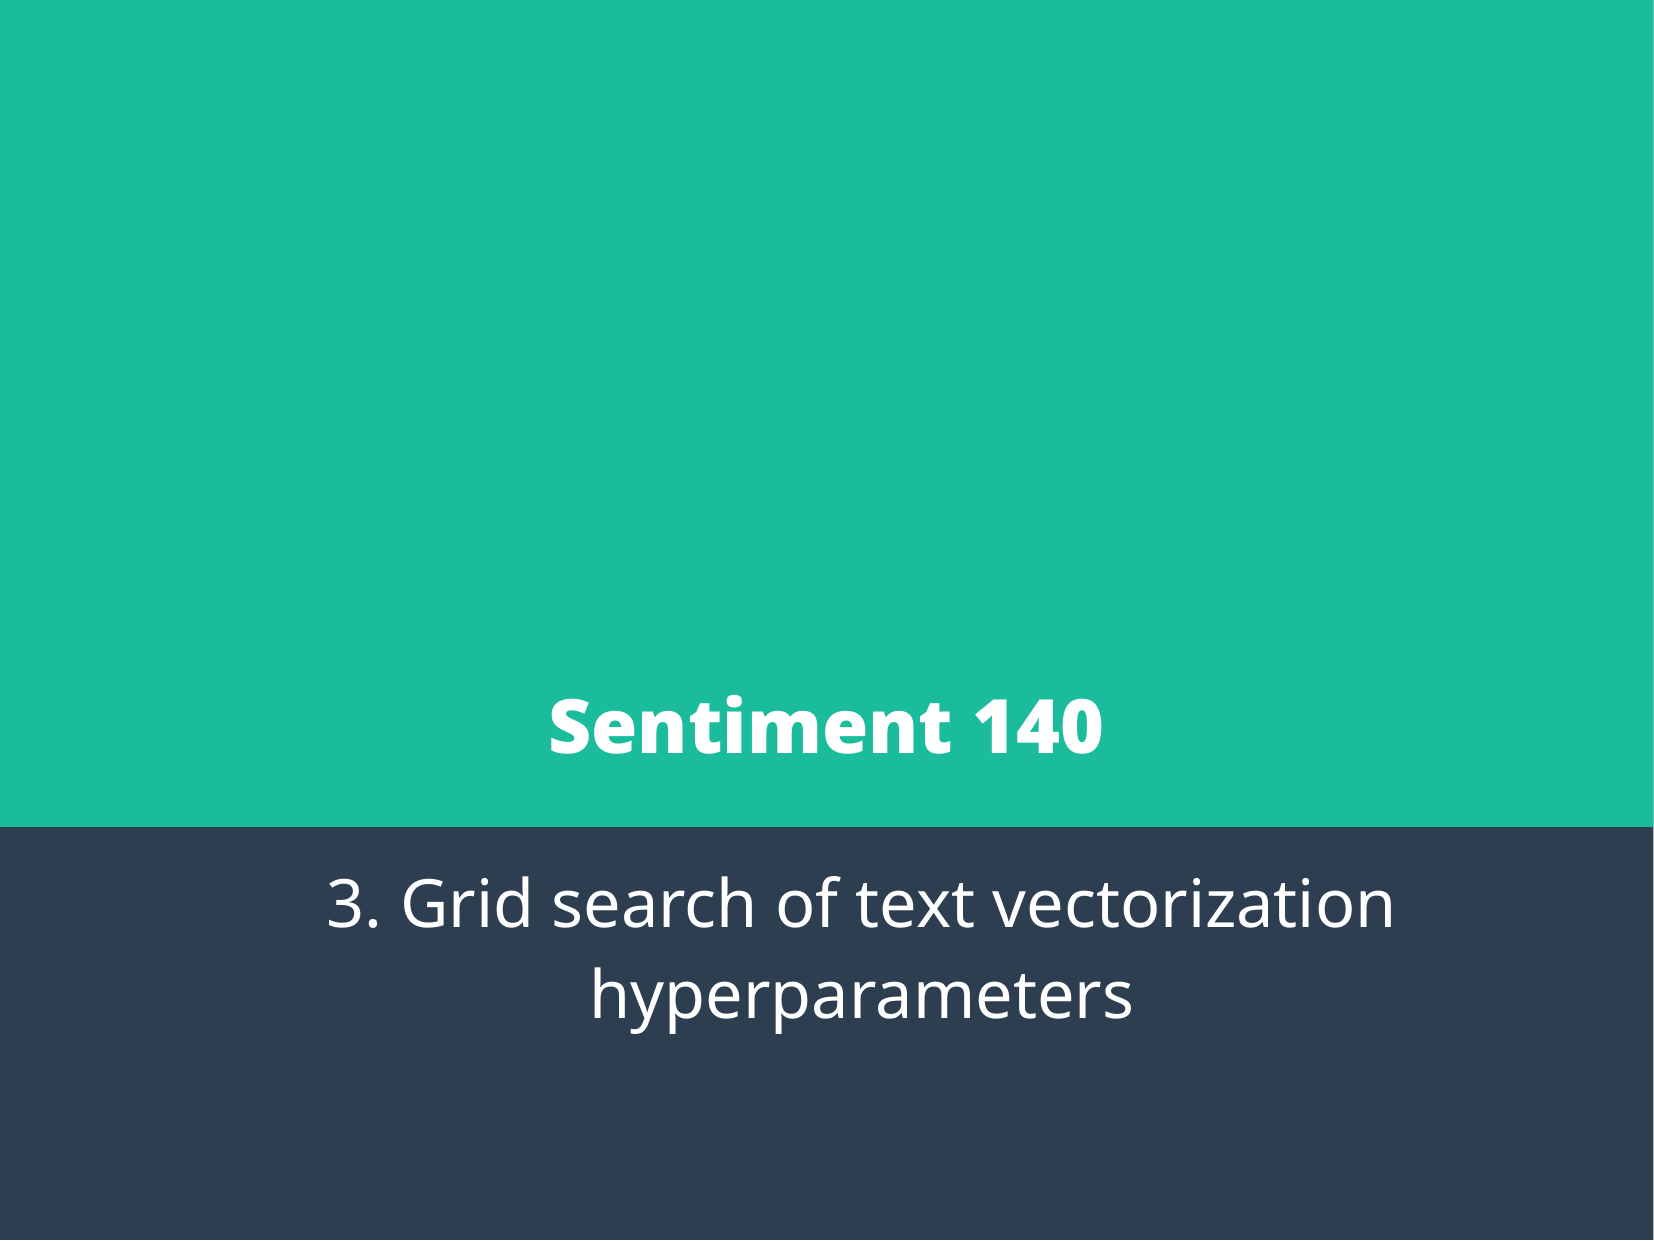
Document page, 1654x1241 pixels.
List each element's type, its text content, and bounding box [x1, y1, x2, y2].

title Sentiment 140 [59, 620, 1595, 778]
list 3. Grid search of text vectorization hyperparameters [59, 856, 1595, 1182]
